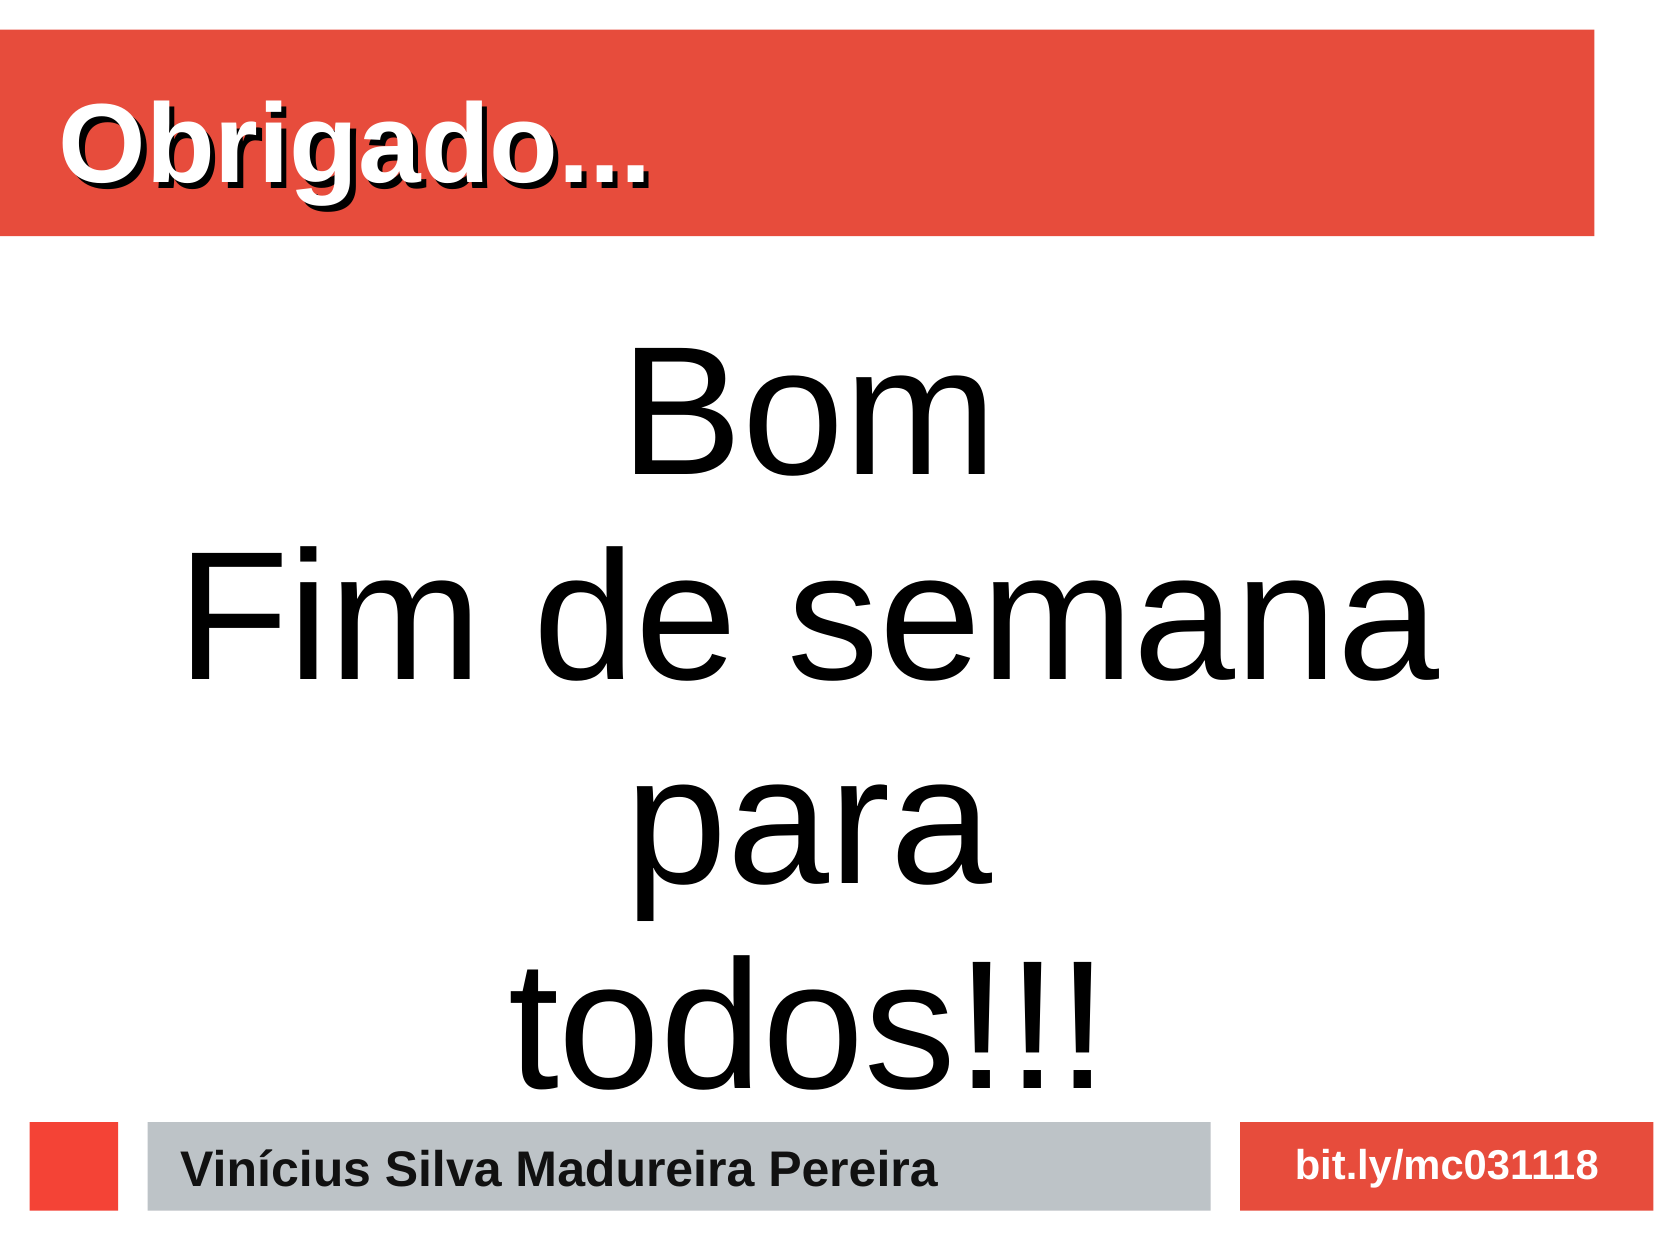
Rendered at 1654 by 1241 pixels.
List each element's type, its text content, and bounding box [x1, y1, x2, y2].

title Obrigado... [59, 59, 1595, 207]
text_box bit.ly/mc031118 [1228, 1133, 1654, 1205]
text_box Bom Fim de semana para todos!!! [70, 301, 1548, 1135]
text_box Vinícius Silva Madureira Pereira [165, 1133, 1170, 1205]
